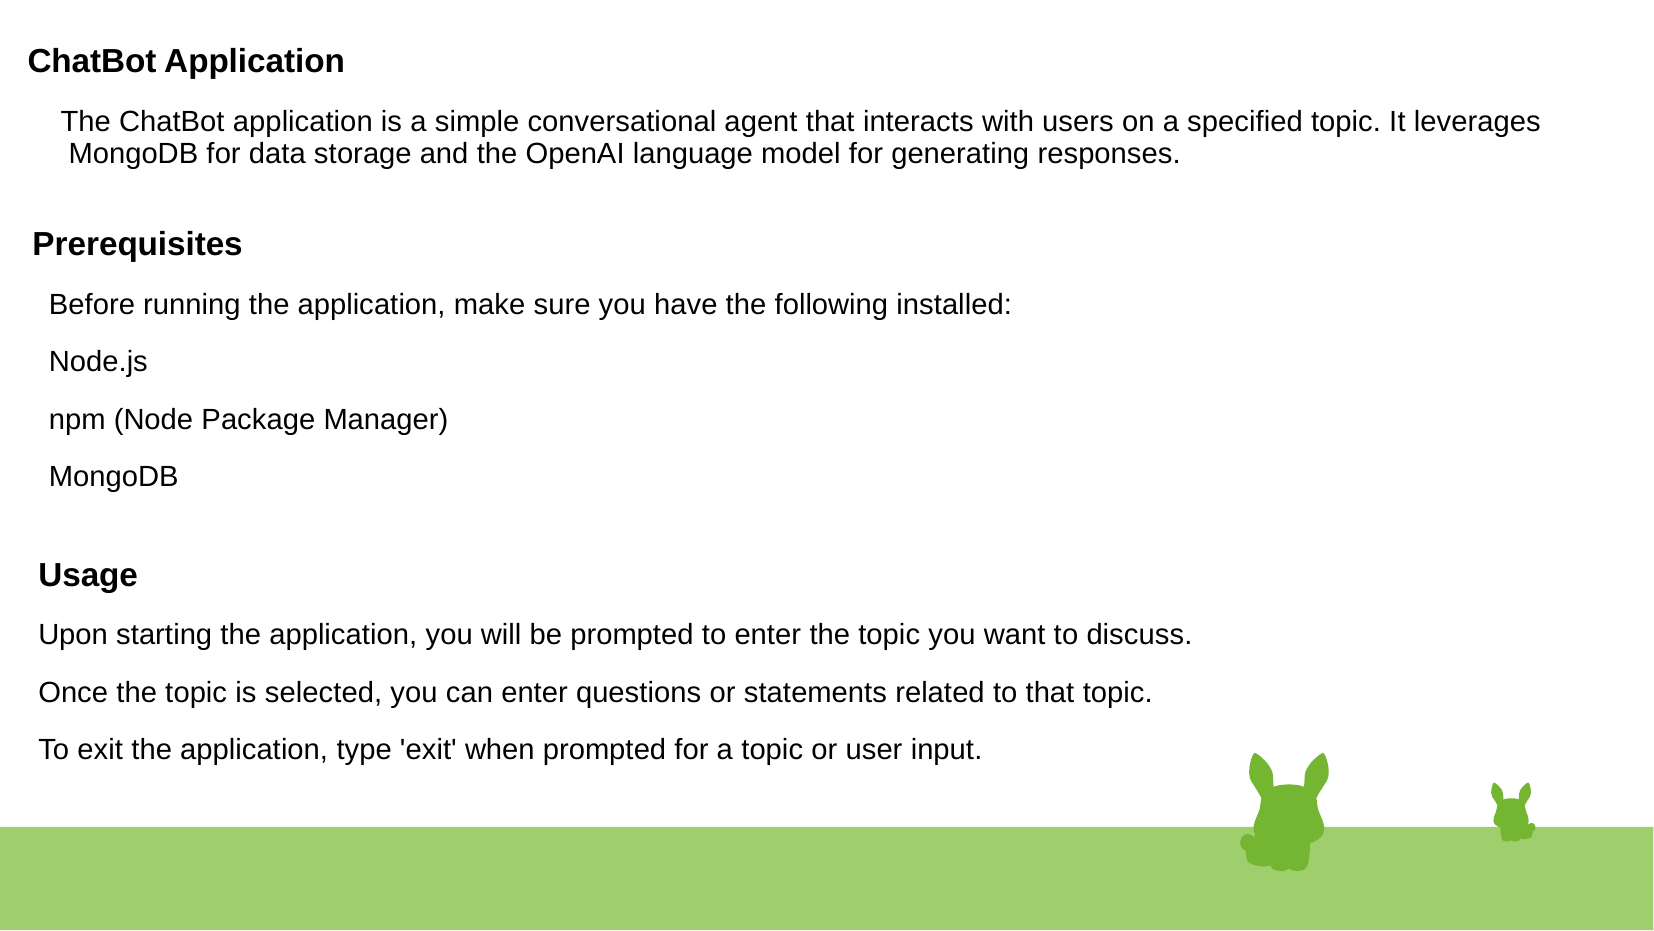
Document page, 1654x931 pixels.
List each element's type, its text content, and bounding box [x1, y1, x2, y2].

text_box Usage Upon starting the application, you will be prompted to enter the topic you want to discuss. Once the topic is selected, you can enter questions or statements related to that topic. To exit the application, type 'exit' when prompted for a topic or user input. [23, 549, 1560, 794]
text_box ChatBot Application The ChatBot application is a simple conversational agent that interacts with users on a specified topic. It leverages MongoDB for data storage and the OpenAI language model for generating responses. [12, 35, 1625, 272]
text_box Prerequisites Before running the application, make sure you have the following installed: Node.js npm (Node Package Manager) MongoDB [17, 218, 1524, 544]
